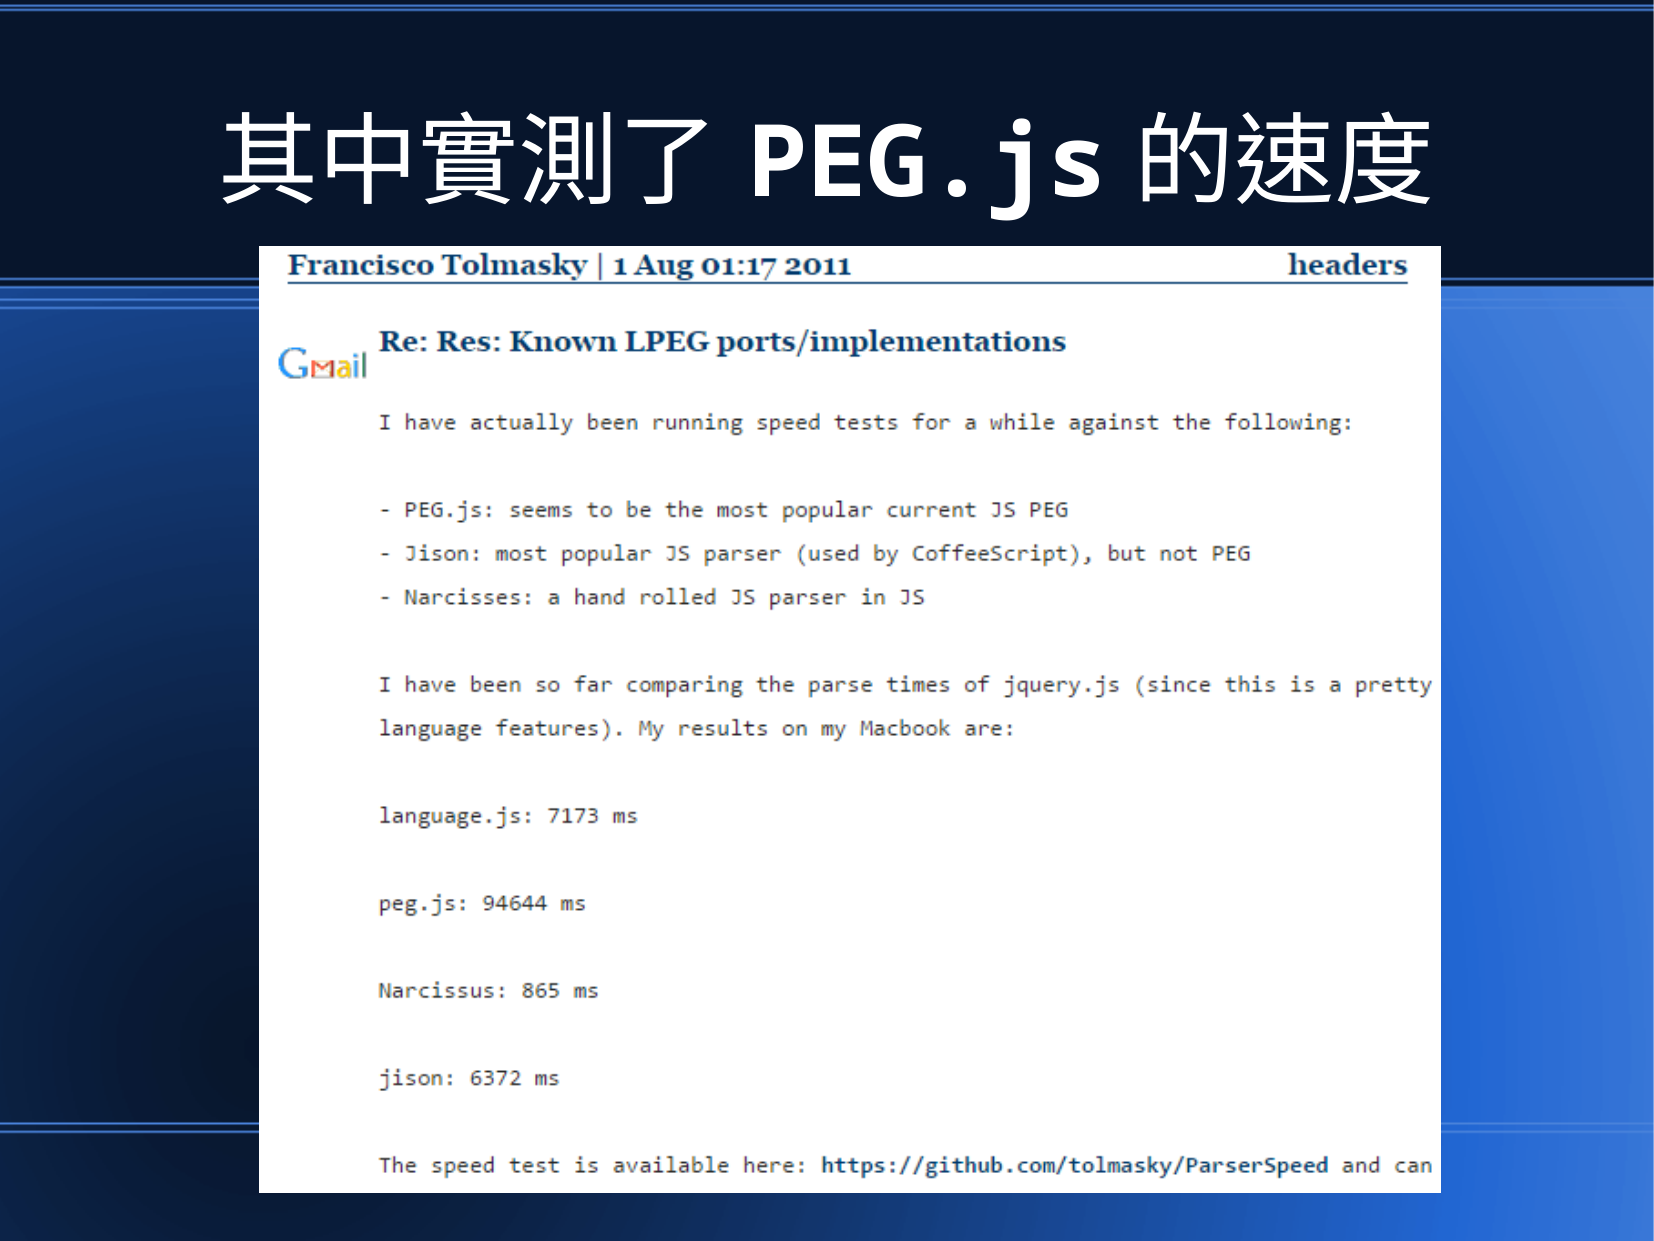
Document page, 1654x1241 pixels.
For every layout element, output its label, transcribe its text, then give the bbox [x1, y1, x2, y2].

picture [0, 0, 1654, 1241]
title 其中實測了PEG.js的速度 [82, 49, 1571, 257]
